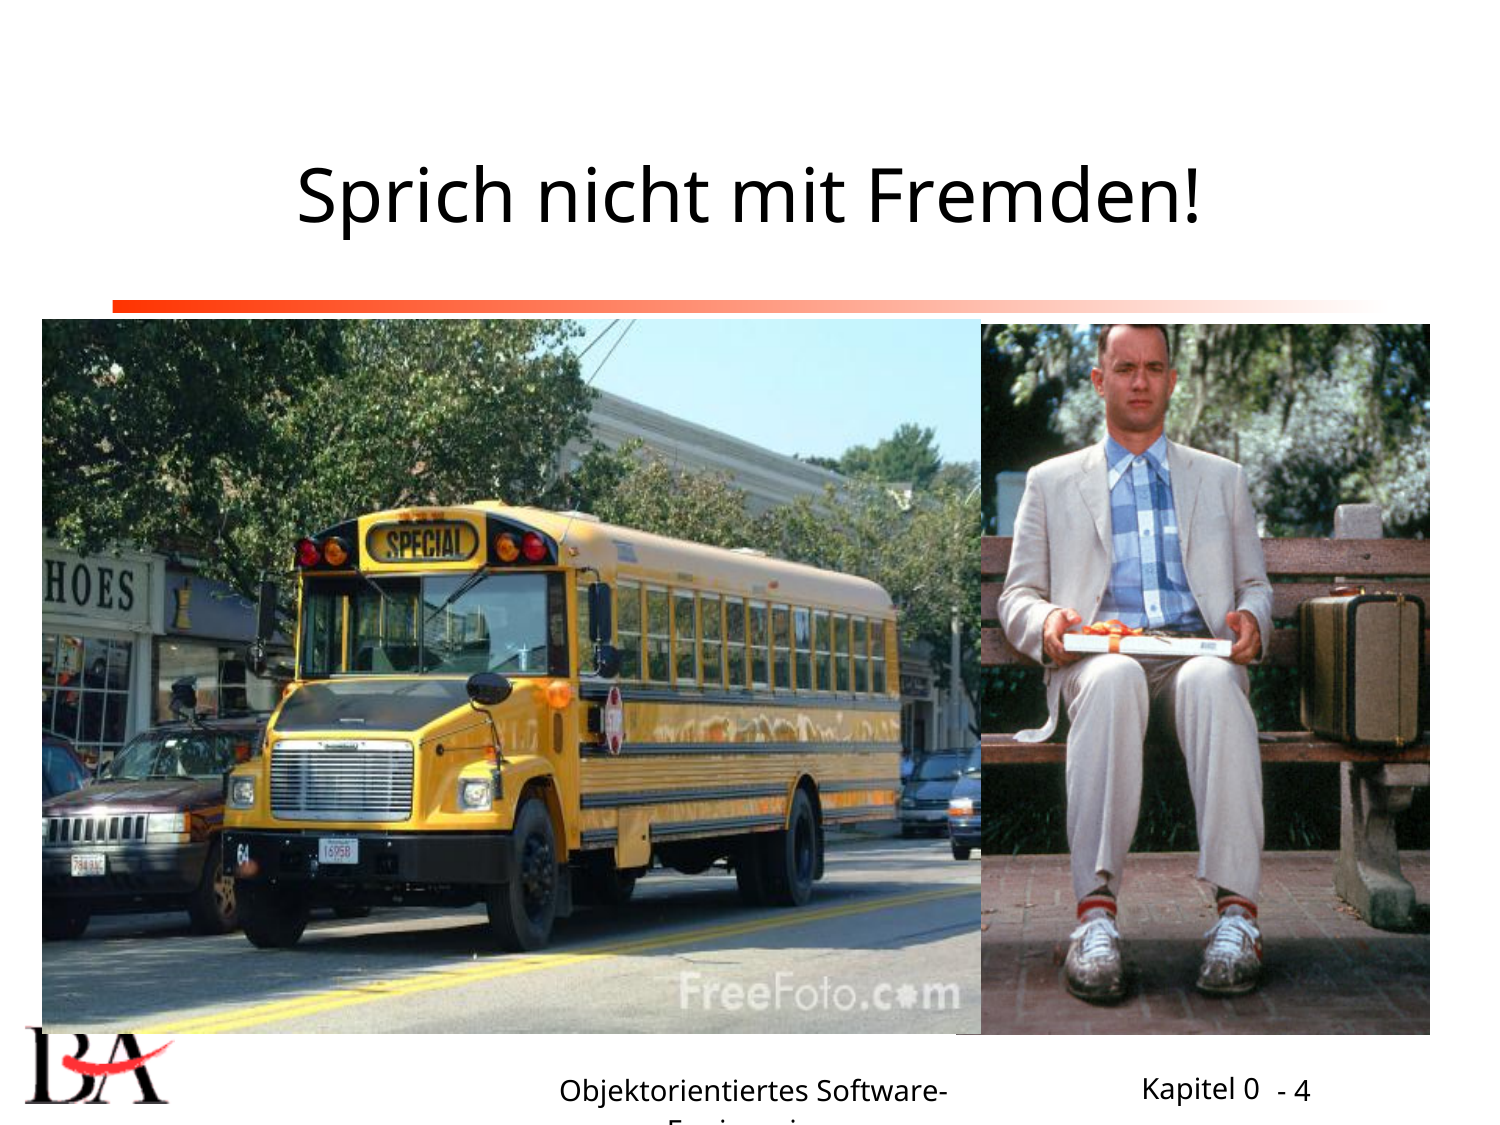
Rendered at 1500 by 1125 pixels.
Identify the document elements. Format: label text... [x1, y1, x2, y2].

title Sprich nicht mit Fremden! [112, 21, 1388, 324]
picture [24, 319, 1430, 1104]
